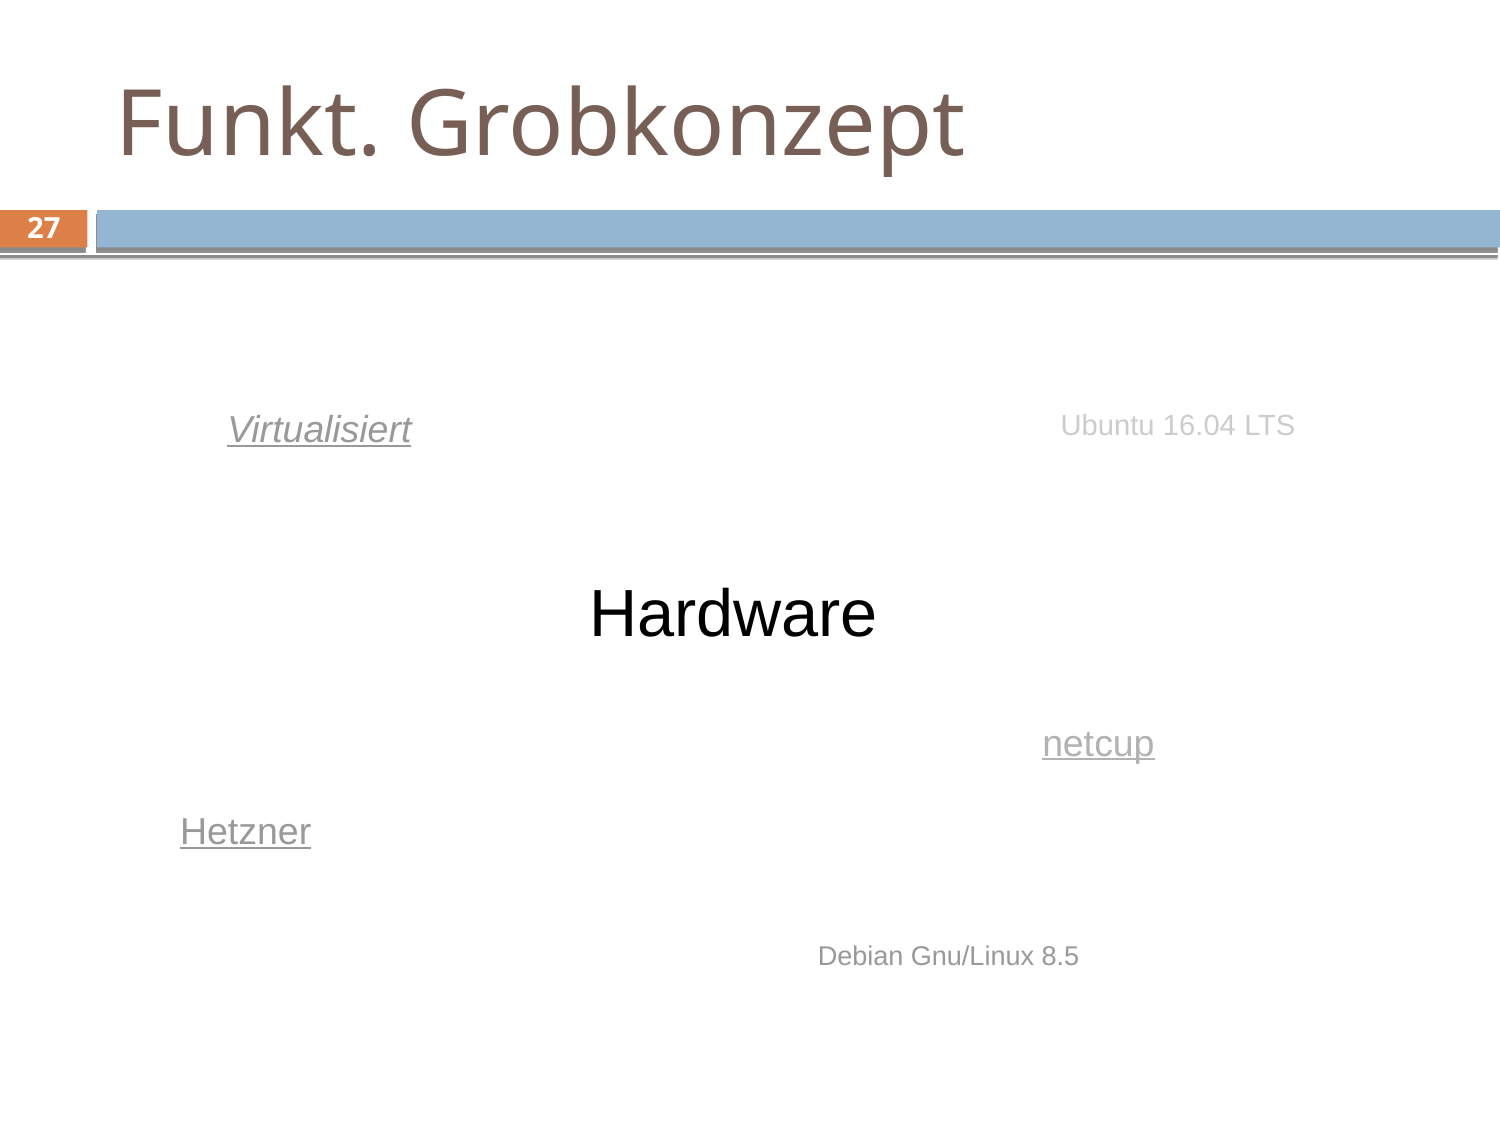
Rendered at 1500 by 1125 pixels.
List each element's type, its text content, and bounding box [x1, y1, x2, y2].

text_box netcup [1027, 714, 1241, 772]
title Funkt. Grobkonzept [100, 37, 1438, 200]
text_box Hetzner [165, 803, 326, 860]
text_box Debian Gnu/Linux 8.5 [803, 933, 1094, 979]
subtitle Hardware [47, 274, 1385, 1028]
text_box Virtualisiert [212, 401, 427, 459]
text_box Ubuntu 16.04 LTS [1045, 401, 1312, 450]
